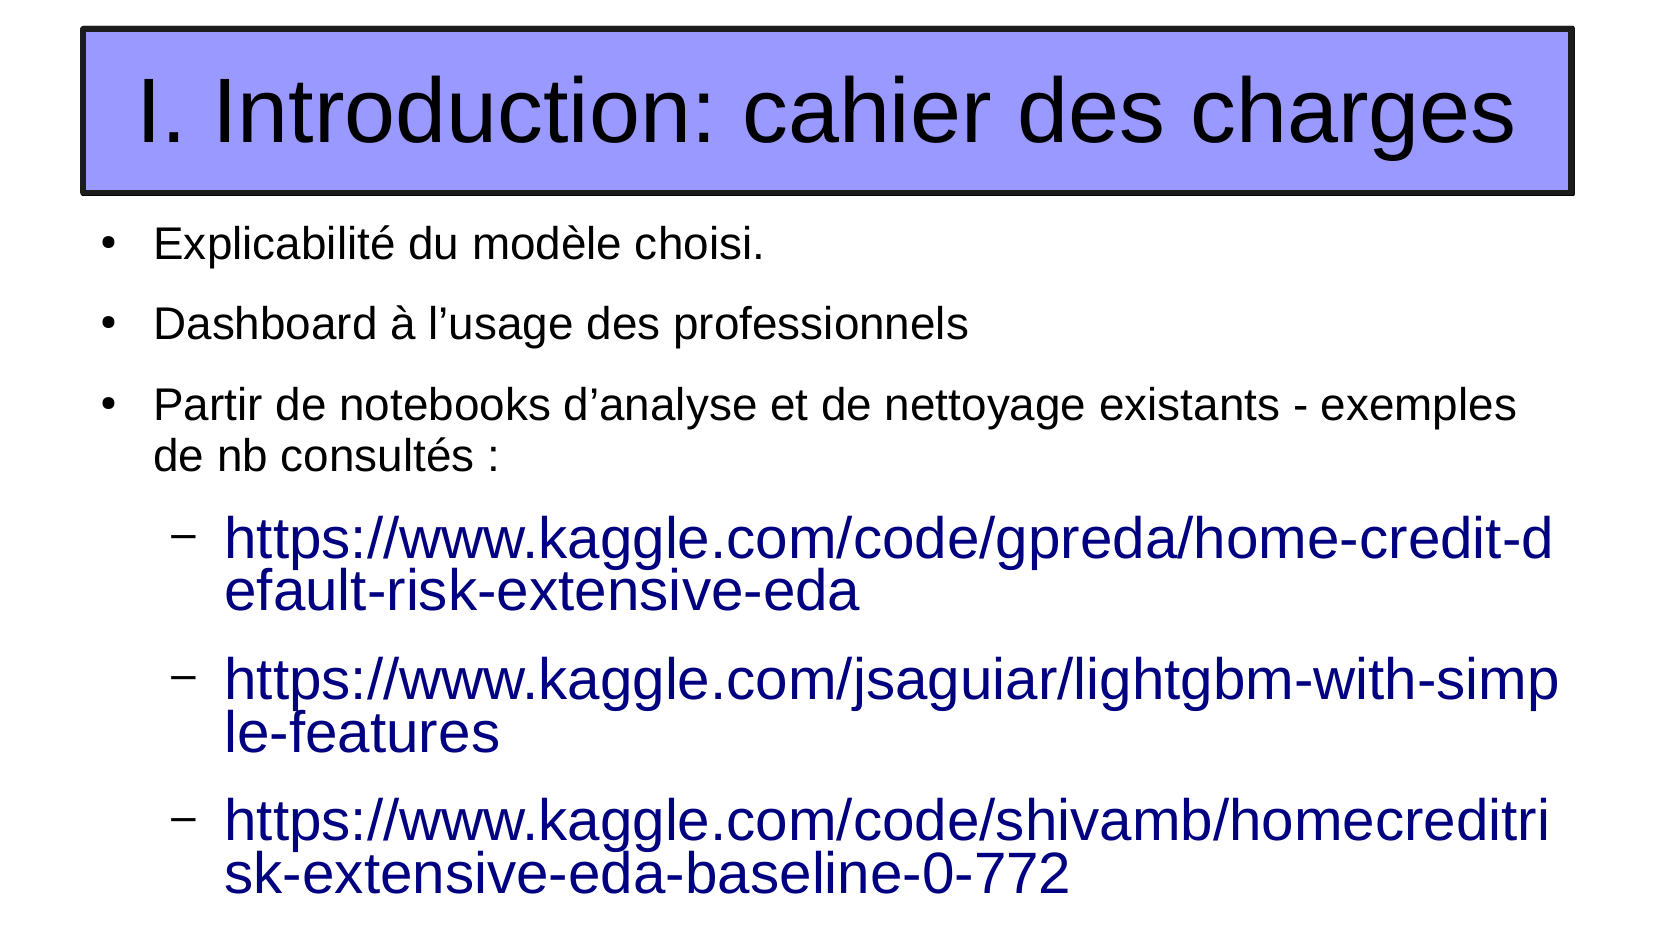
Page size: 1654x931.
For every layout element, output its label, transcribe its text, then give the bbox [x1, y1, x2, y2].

list Explicabilité du modèle choisi. Dashboard à l’usage des professionnels Partir de notebooks d’analyse et de nettoyage existants - exemples de nb consultés : https://www.kaggle.com/code/gpreda/home-credit-default-risk-extensive-eda https://www.kaggle.com/jsaguiar/lightgbm-with-simple-features https://www.kaggle.com/code/shivamb/homecreditrisk-extensive-eda-baseline-0-772 [82, 217, 1571, 886]
title I. Introduction: cahier des charges [83, 28, 1572, 193]
